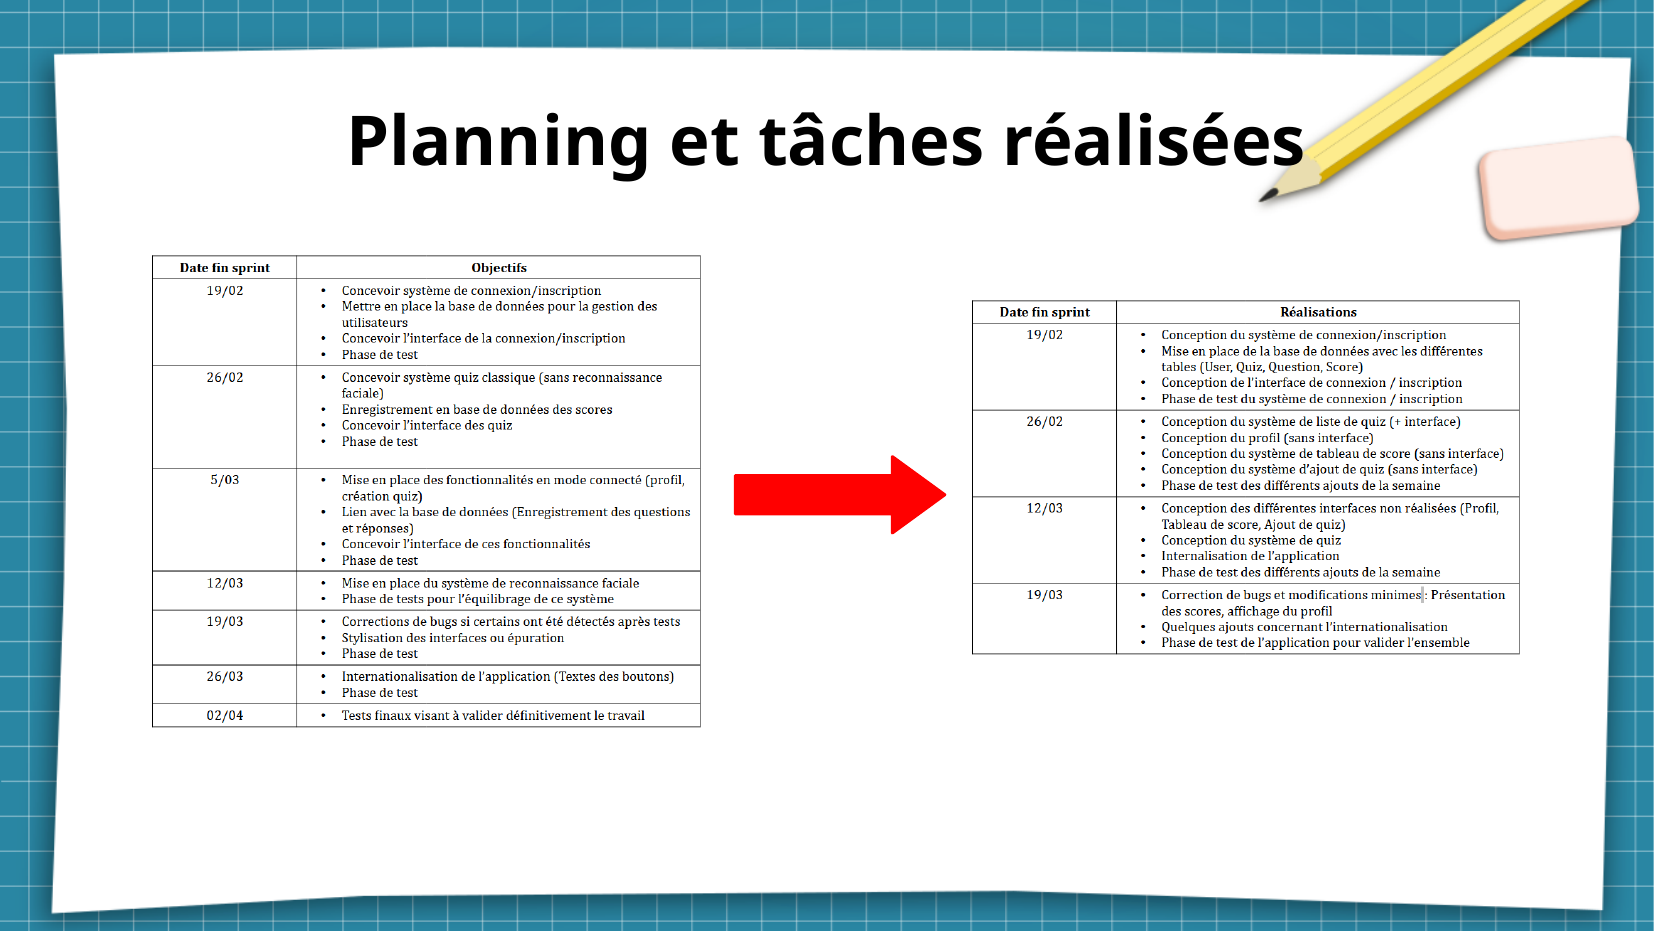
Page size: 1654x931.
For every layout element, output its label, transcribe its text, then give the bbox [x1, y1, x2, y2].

picture [0, 0, 1654, 931]
title Planning et tâches réalisées [82, 61, 1571, 217]
text_box [735, 456, 945, 533]
